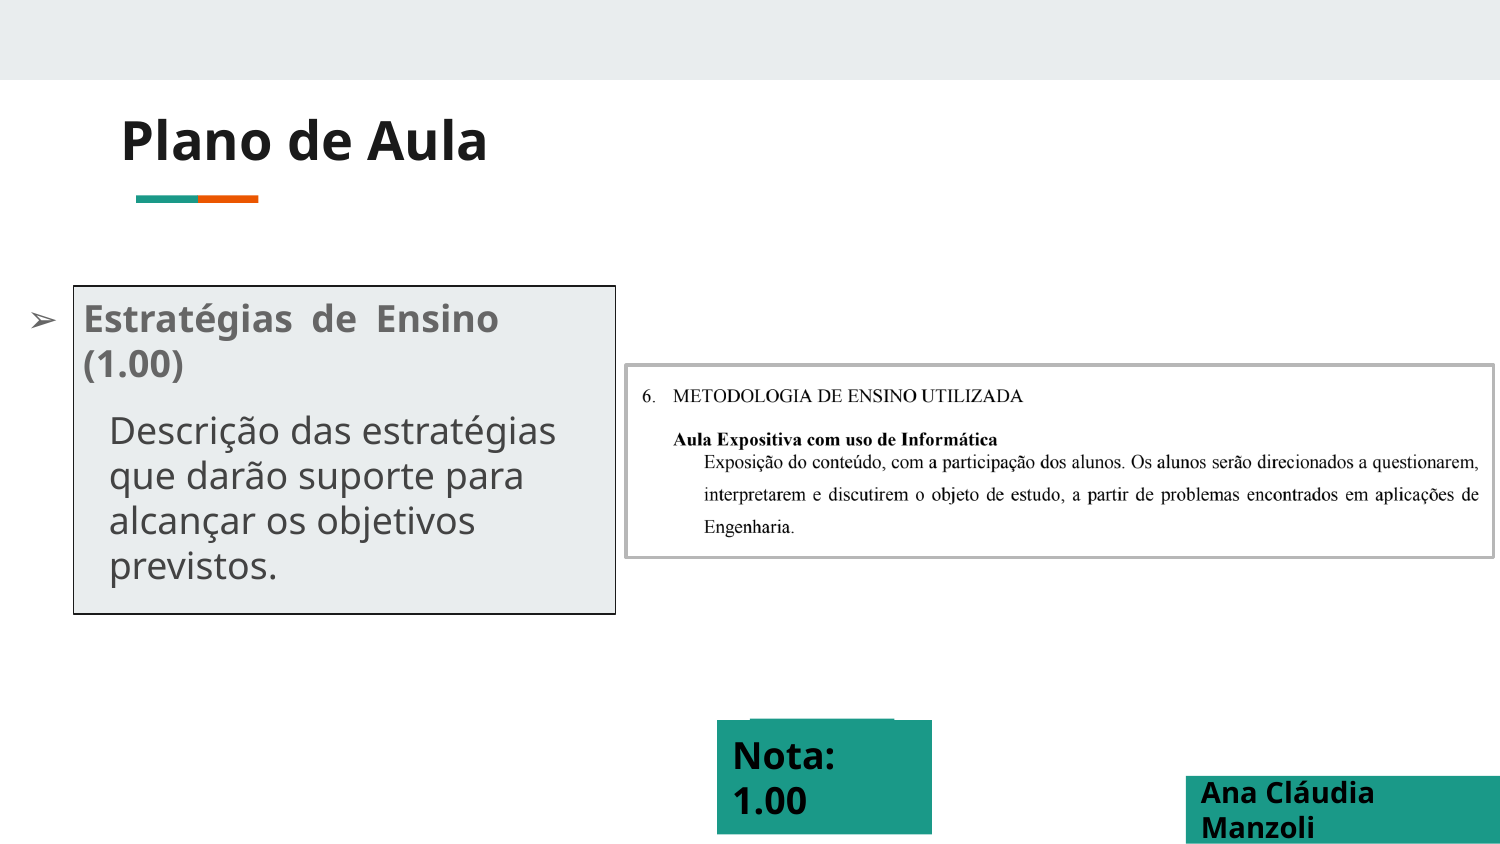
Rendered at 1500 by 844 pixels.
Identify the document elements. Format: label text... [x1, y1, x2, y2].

list Estratégias de Ensino (1.00) [0, 280, 515, 529]
text_box Nota: 1.00 [717, 720, 932, 835]
title Plano de Aula [105, 91, 1367, 180]
picture [627, 366, 1493, 557]
text_box Descrição das estratégias que darão suporte para alcançar os objetivos previstos. [93, 407, 616, 676]
text_box [515, 285, 616, 407]
text_box Ana Cláudia Manzoli [1185, 775, 1500, 844]
text_box [73, 529, 93, 615]
